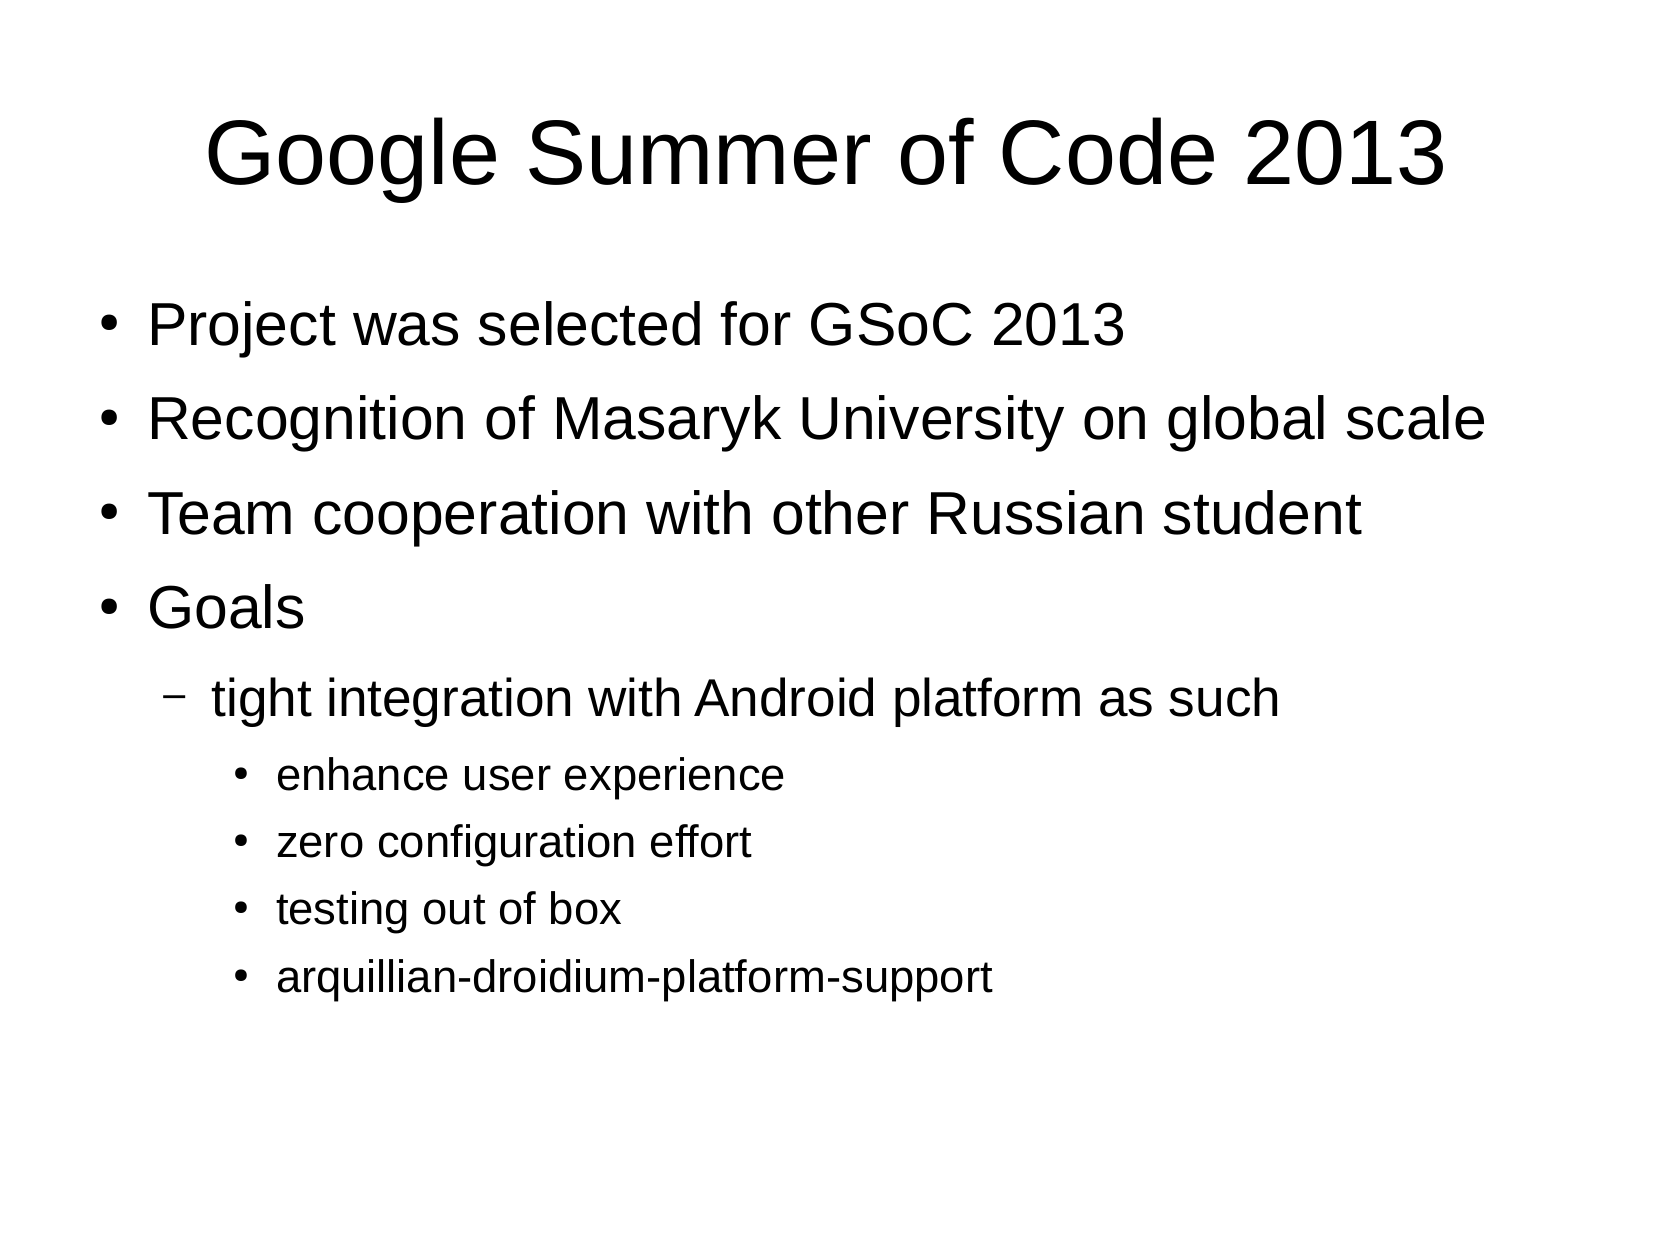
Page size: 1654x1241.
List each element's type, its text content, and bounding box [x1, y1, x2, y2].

title Google Summer of Code 2013 [82, 49, 1571, 257]
list Project was selected for GSoC 2013 Recognition of Masaryk University on global scale Team cooperation with other Russian student Goals tight integration with Android platform as such enhance user experience zero configuration effort testing out of box arquillian-droidium-platform-support [82, 290, 1538, 1010]
